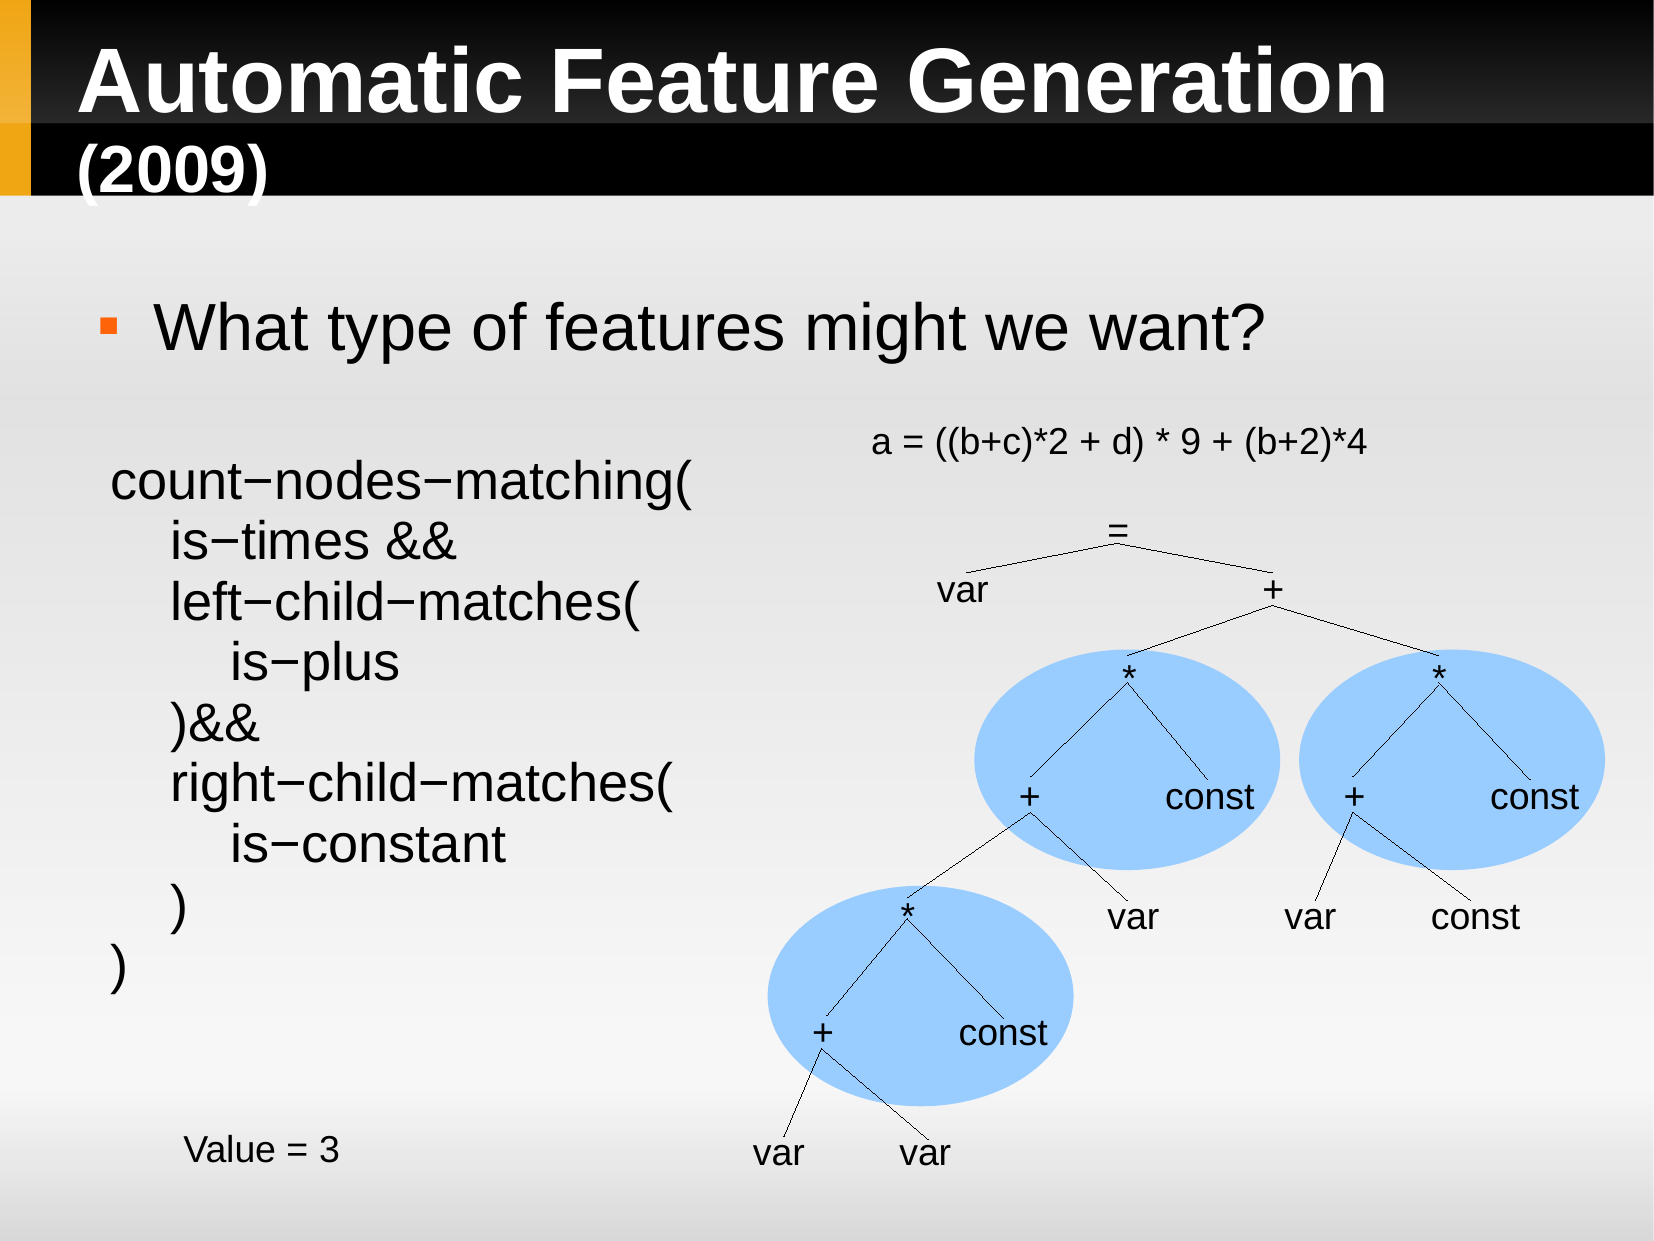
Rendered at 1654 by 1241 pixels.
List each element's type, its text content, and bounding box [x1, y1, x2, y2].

text_box * [1107, 649, 1152, 711]
text_box + [1328, 767, 1381, 830]
text_box var [1092, 888, 1175, 950]
title Automatic Feature Generation (2009) [76, 14, 1565, 222]
text_box + [1247, 561, 1300, 623]
text_box [767, 885, 1074, 1107]
text_box var [738, 1124, 820, 1186]
text_box = [1092, 501, 1145, 564]
picture [0, 0, 1654, 1241]
text_box const [943, 1003, 1063, 1066]
text_box [1299, 649, 1606, 871]
text_box const [1475, 767, 1595, 830]
text_box count−nodes−matching( is−times && left−child−matches( is−plus )&& right−child−matches( is−constant ) ) [95, 442, 709, 1131]
text_box const [1416, 888, 1536, 950]
text_box var [922, 561, 1004, 623]
list What type of features might we want? [82, 290, 1571, 384]
text_box [974, 650, 1281, 871]
text_box var [1269, 888, 1352, 950]
text_box * [885, 888, 931, 950]
text_box Value = 3 [168, 1120, 356, 1183]
text_box a = ((b+c)*2 + d) * 9 + (b+2)*4 [856, 413, 1384, 475]
text_box var [884, 1124, 967, 1186]
text_box const [1150, 767, 1270, 830]
text_box + [1003, 767, 1056, 830]
text_box * [1417, 649, 1462, 711]
text_box + [797, 1003, 849, 1066]
